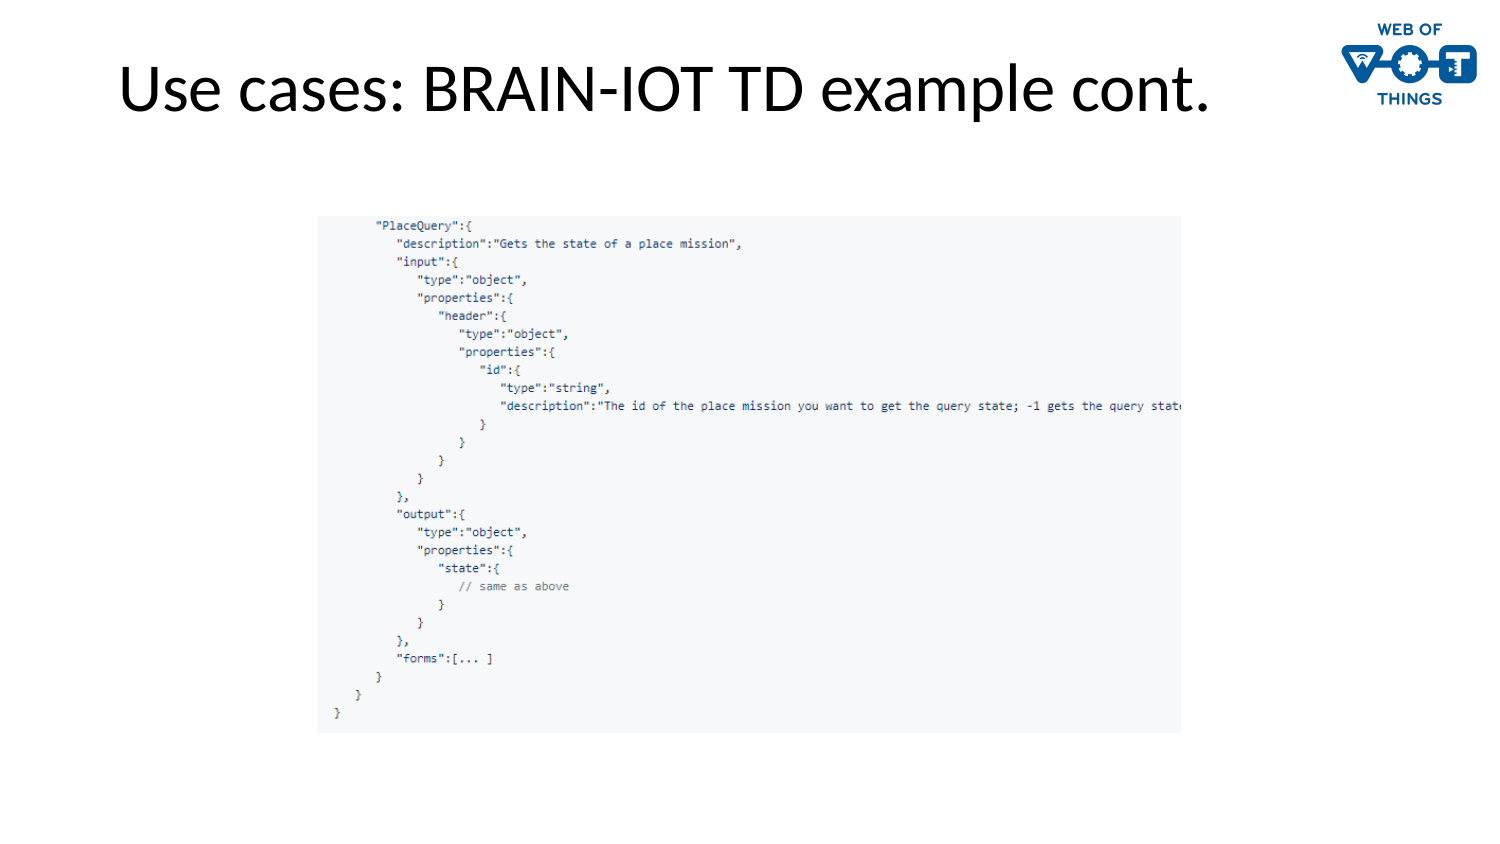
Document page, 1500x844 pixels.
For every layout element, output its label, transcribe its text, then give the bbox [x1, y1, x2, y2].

title Use cases: BRAIN-IOT TD example cont. [103, 44, 1397, 208]
picture [312, 216, 1188, 733]
picture [1326, 14, 1492, 114]
